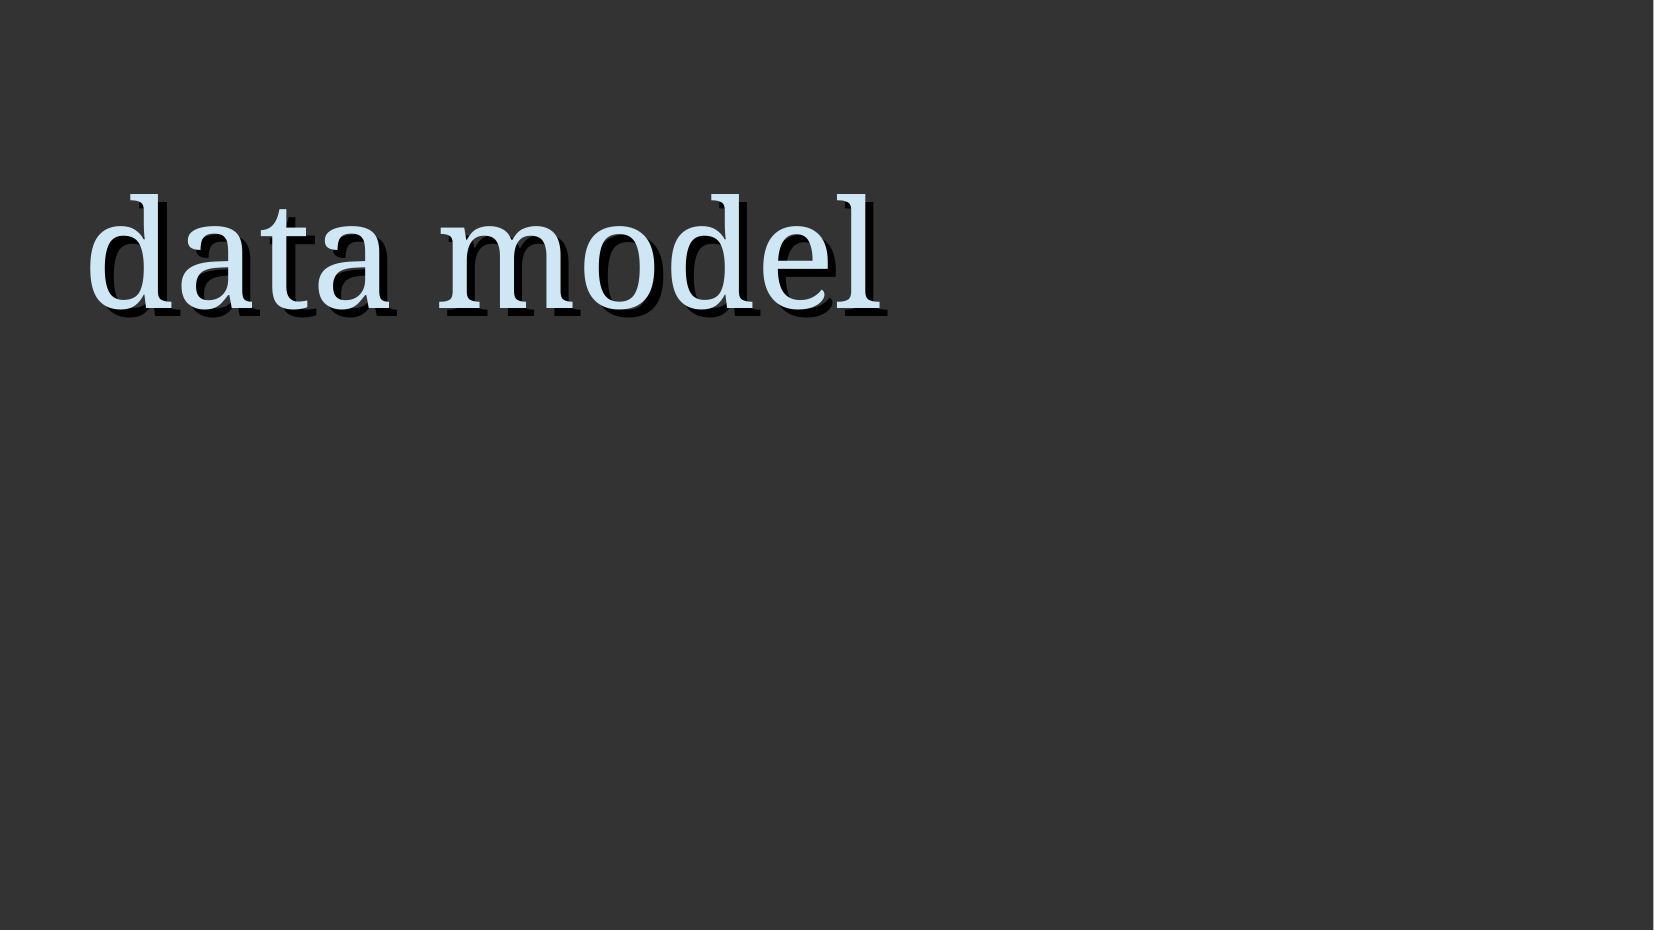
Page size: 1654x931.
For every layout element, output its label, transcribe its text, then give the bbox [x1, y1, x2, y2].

title data model [82, 147, 1571, 838]
